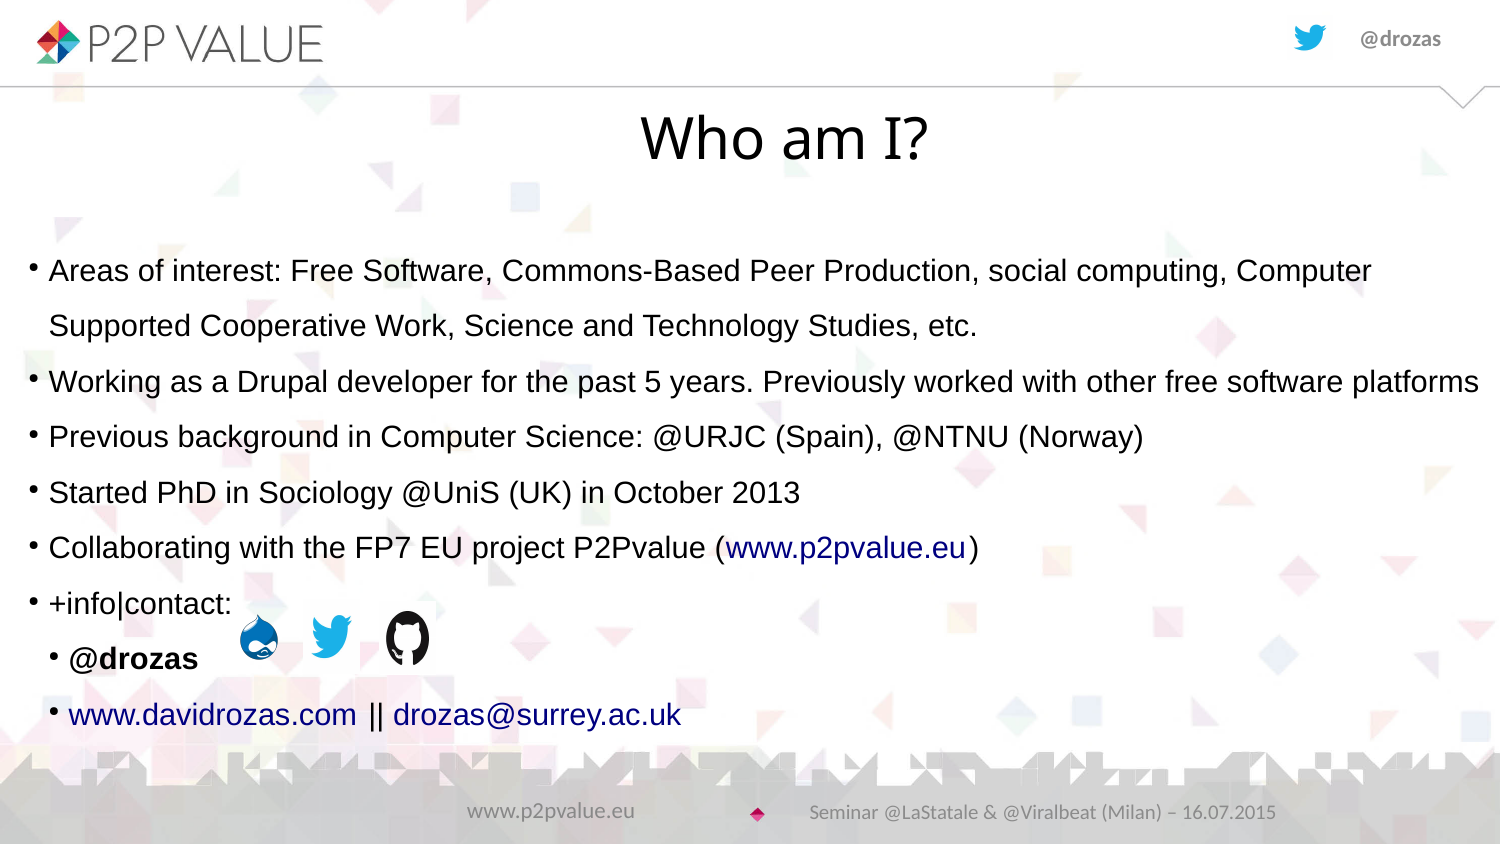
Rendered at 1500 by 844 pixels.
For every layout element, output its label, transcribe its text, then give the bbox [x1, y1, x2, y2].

text_box Seminar @LaStatale & @Viralbeat (Milan) – 16.07.2015 [796, 788, 1489, 834]
picture [0, 0, 1500, 844]
picture [379, 601, 436, 676]
text_box @drozas [1317, 15, 1456, 61]
text_box www.p2pvalue.eu [460, 789, 679, 829]
title Who am I? [324, 92, 1246, 181]
picture [303, 599, 360, 675]
picture [240, 614, 278, 661]
subtitle Areas of interest: Free Software, Commons-Based Peer Production, social computing, Computer Supported Cooperative Work, Science and Technology Studies, etc. Working as a Drupal developer for the past 5 years. Previously worked with other free software platforms Previous background in Computer Science: @URJC (Spain), @NTNU (Norway) Started PhD in Sociology @UniS (UK) in October 2013 Collaborating with the FP7 EU project P2Pvalue (www.p2pvalue.eu) +info|contact: @drozas www.davidrozas.com || drozas@surrey.ac.uk [15, 225, 1500, 766]
